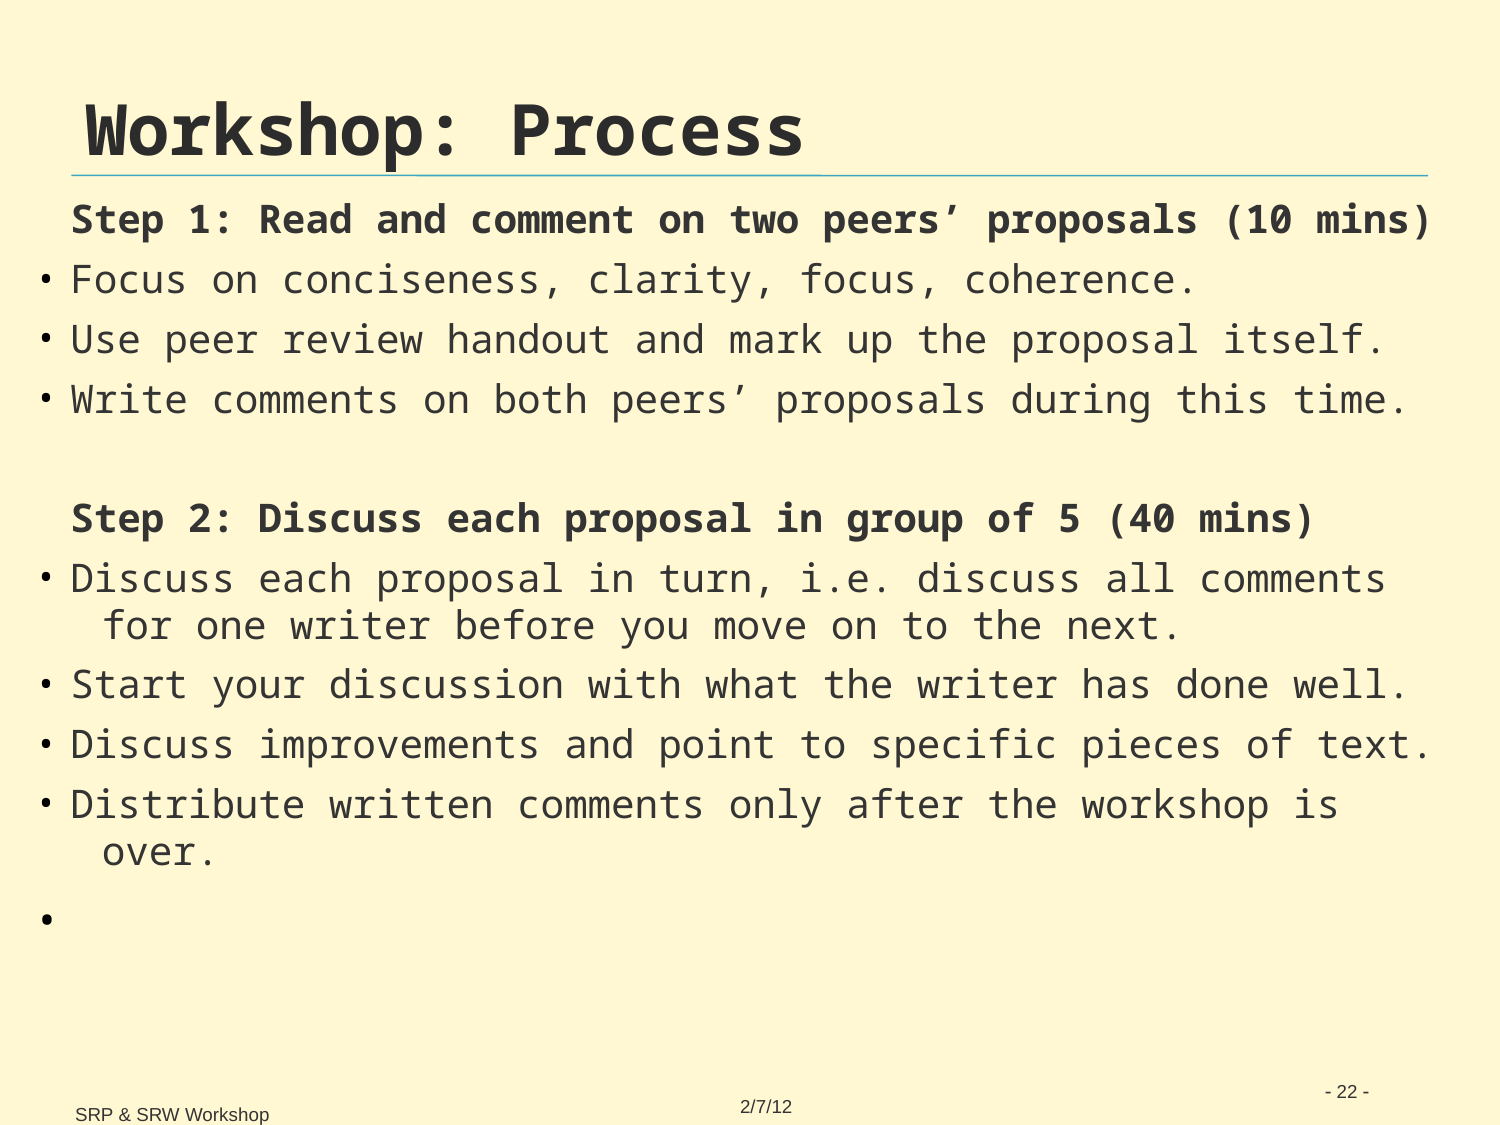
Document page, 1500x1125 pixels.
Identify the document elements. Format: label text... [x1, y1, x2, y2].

title Workshop: Process [71, 34, 1321, 176]
text_box   [1325, 1074, 1438, 1125]
list Step 1: Read and comment on two peers’ proposals (10 mins) Focus on conciseness, clarity, focus, coherence. Use peer review handout and mark up the proposal itself. Write comments on both peers’ proposals during this time. Step 2: Discuss each proposal in group of 5 (40 mins) Discuss each proposal in turn, i.e. discuss all comments for one writer before you move on to the next. Start your discussion with what the writer has done well. Discuss improvements and point to specific pieces of text. Distribute written comments only after the workshop is over. [24, 187, 1475, 1088]
